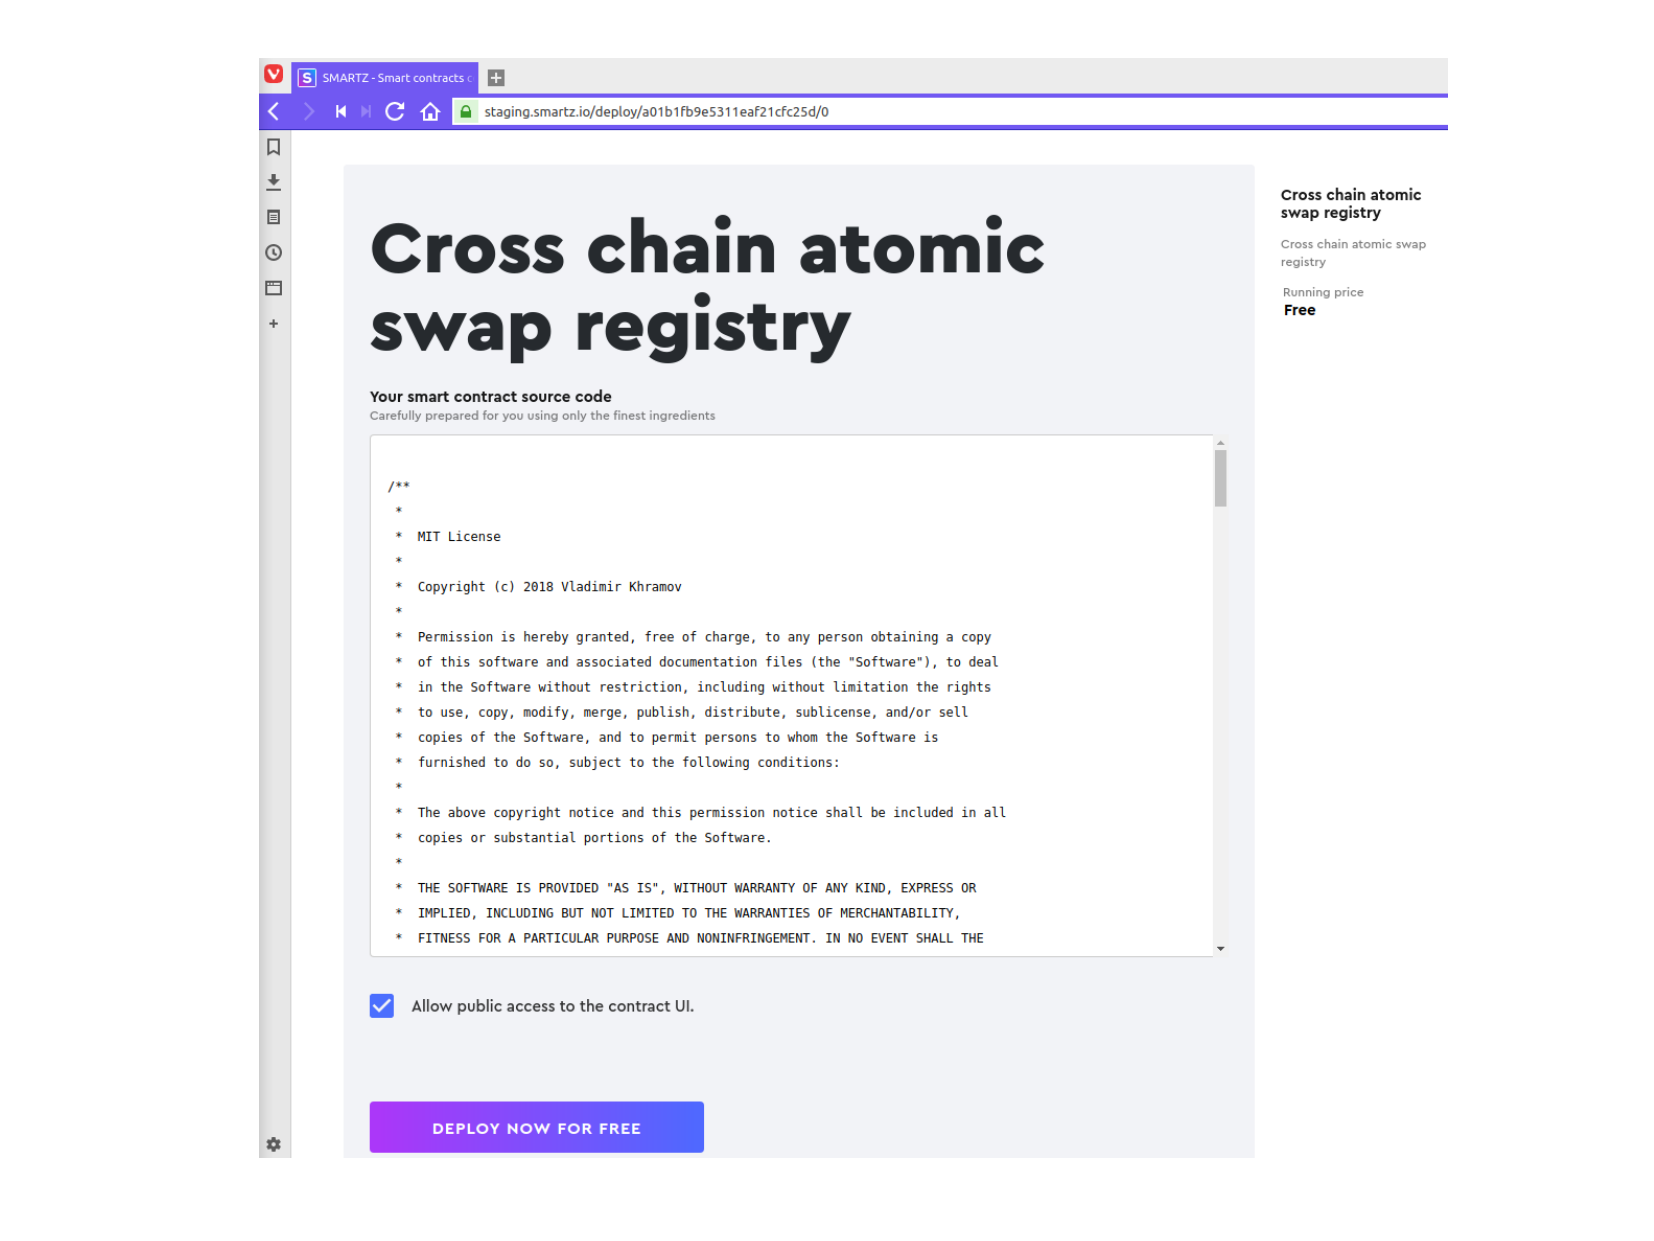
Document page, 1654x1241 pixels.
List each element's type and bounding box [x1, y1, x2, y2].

picture [259, 58, 1448, 1158]
